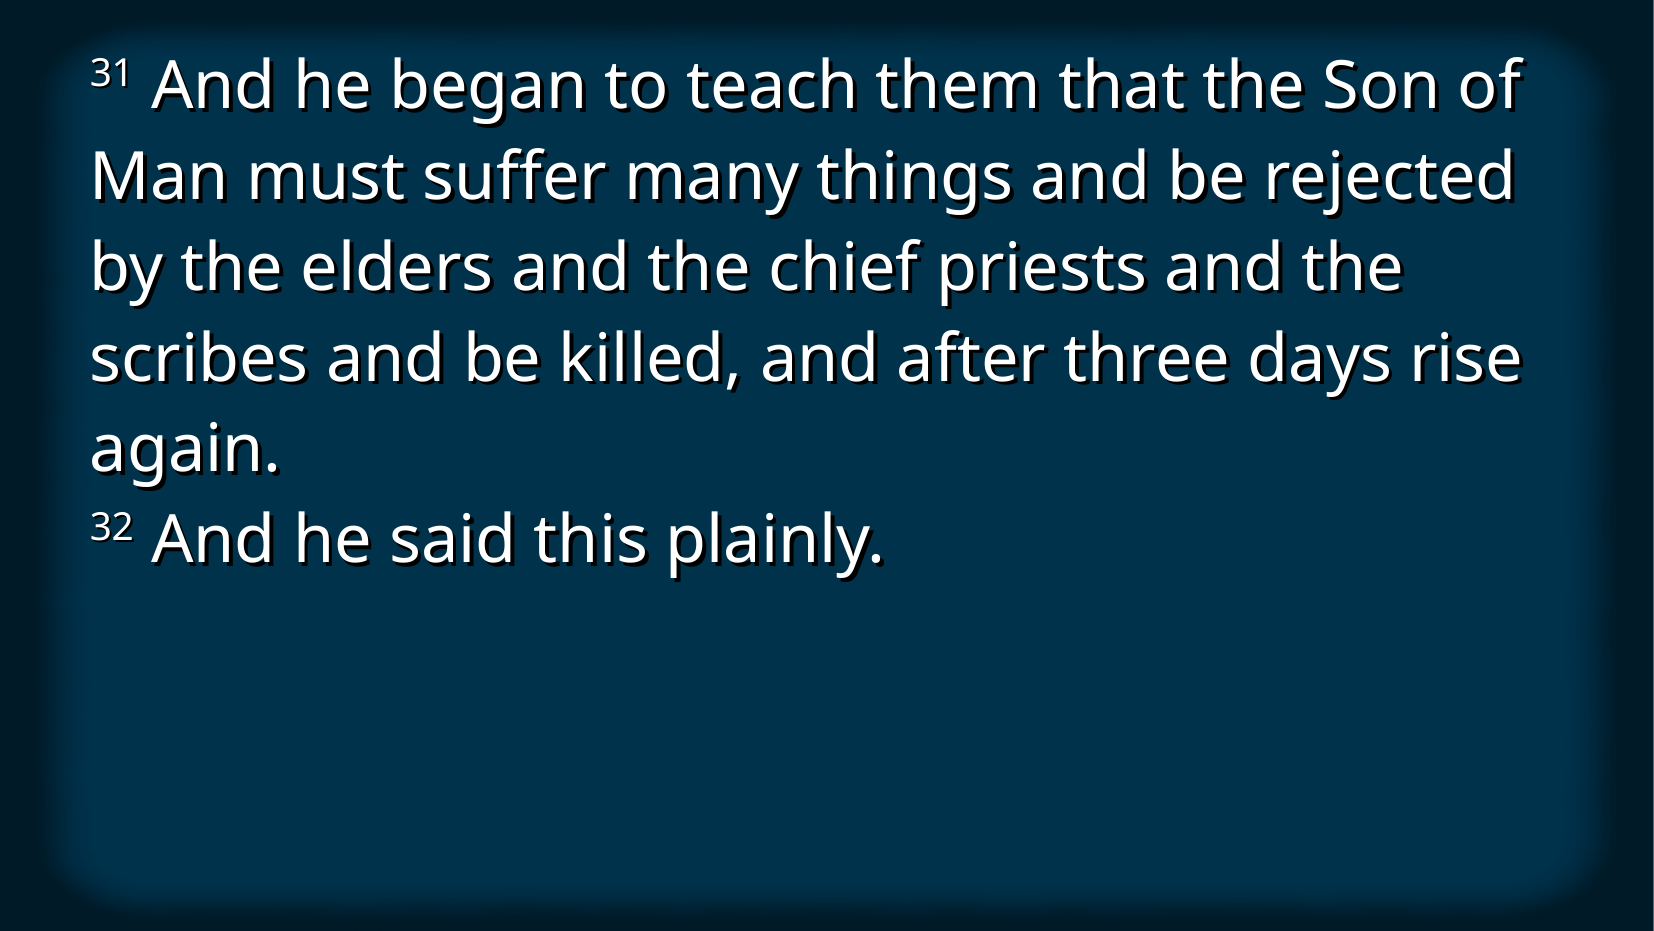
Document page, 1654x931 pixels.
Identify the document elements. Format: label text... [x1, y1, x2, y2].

picture [0, 0, 1654, 931]
text_box 31 And he began to teach them that the Son of Man must suffer many things and be rejected by the elders and the chief priests and the scribes and be killed, and after three days rise again. 32 And he said this plainly. [75, 30, 1591, 489]
